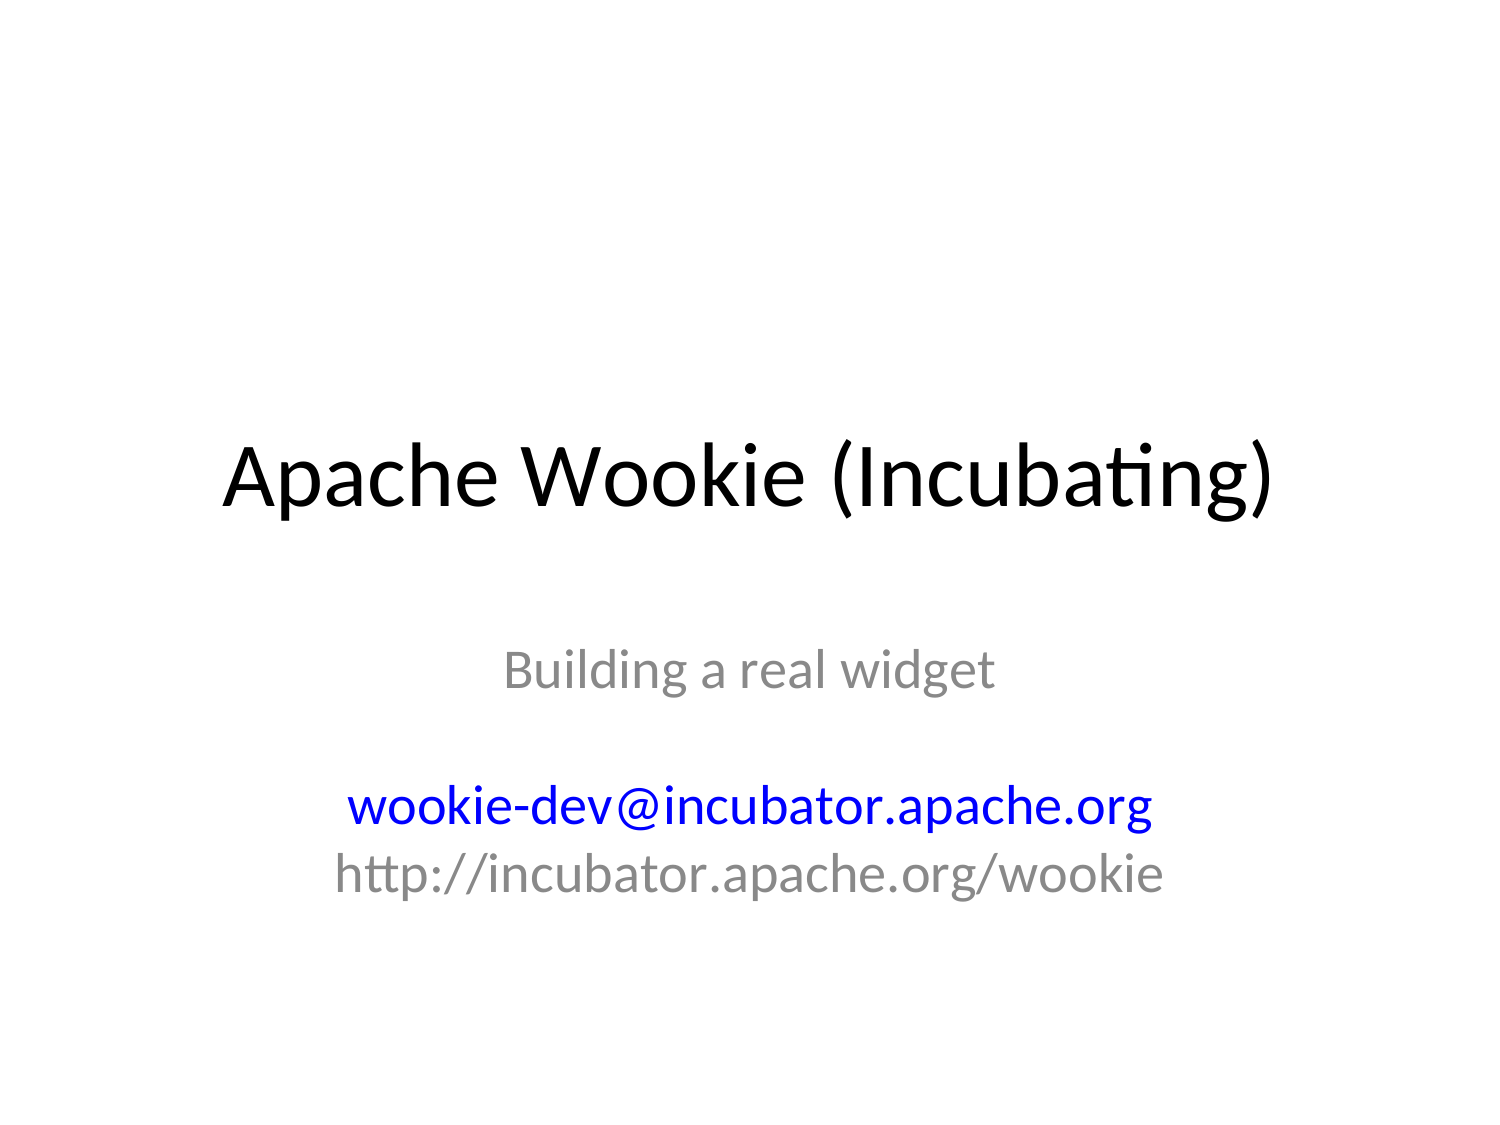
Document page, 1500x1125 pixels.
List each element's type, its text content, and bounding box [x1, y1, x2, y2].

text_box Building a real widget wookie-dev@incubator.apache.org http://incubator.apache.org/wookie [225, 637, 1276, 926]
title Apache Wookie (Incubating) [112, 349, 1388, 591]
